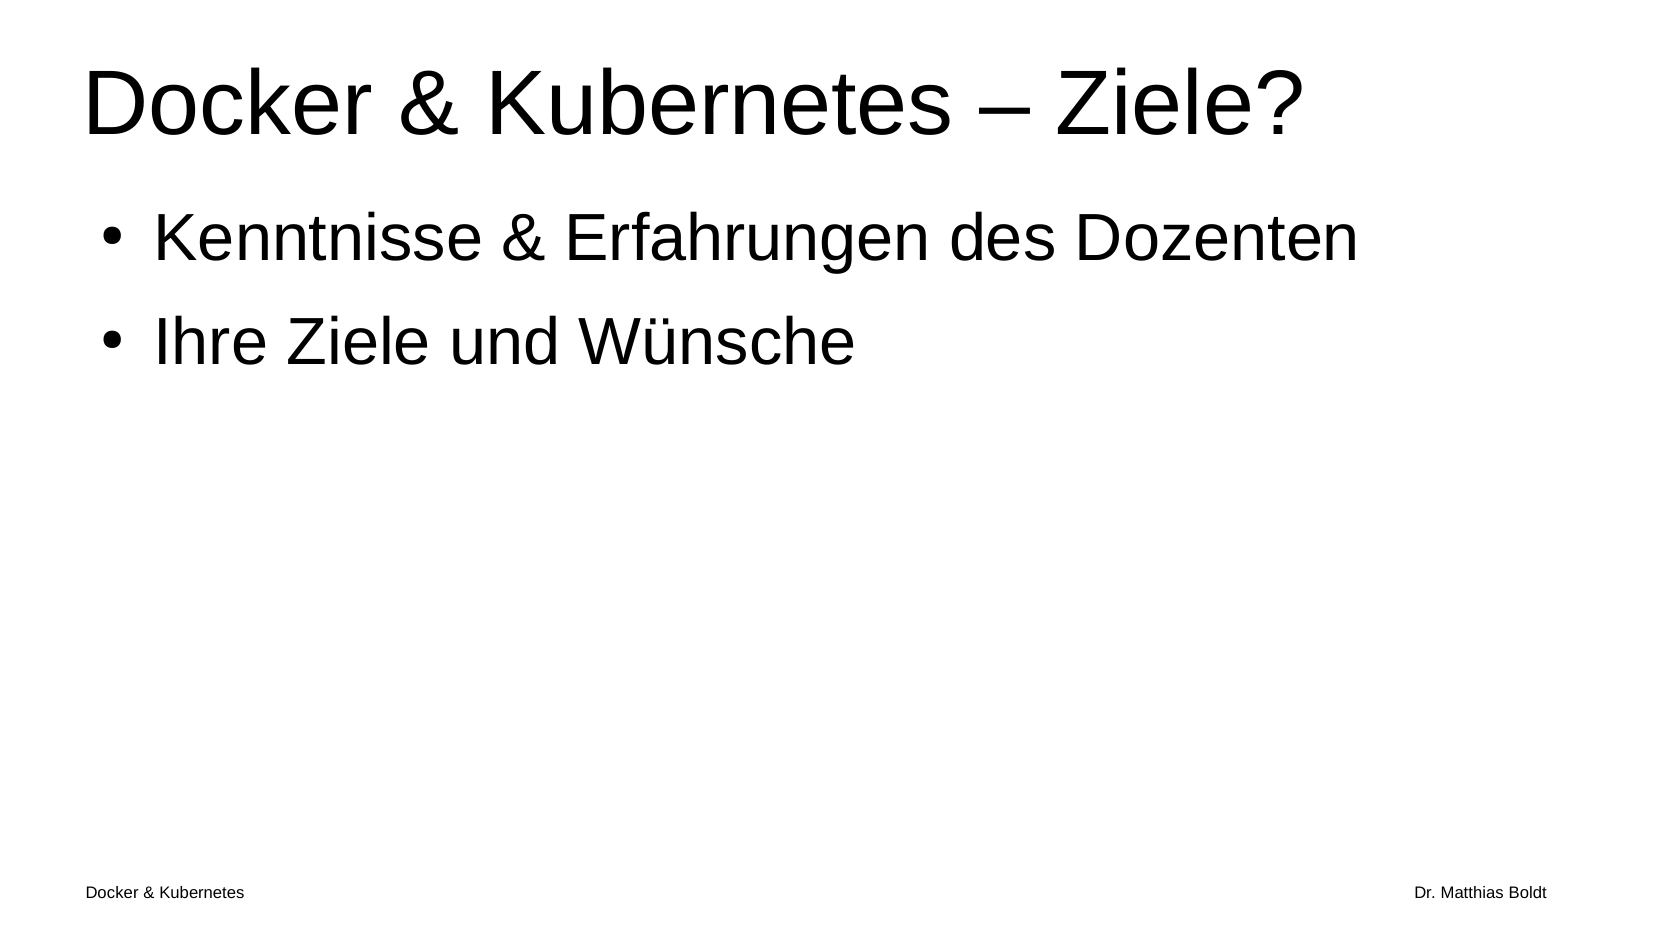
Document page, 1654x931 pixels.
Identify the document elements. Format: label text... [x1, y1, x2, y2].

text_box Docker & Kubernetes Dr. Matthias Boldt [70, 875, 1563, 910]
list Kenntnisse & Erfahrungen des Dozenten Ihre Ziele und Wünsche [82, 199, 1571, 845]
title Docker & Kubernetes – Ziele? [82, 0, 1619, 206]
